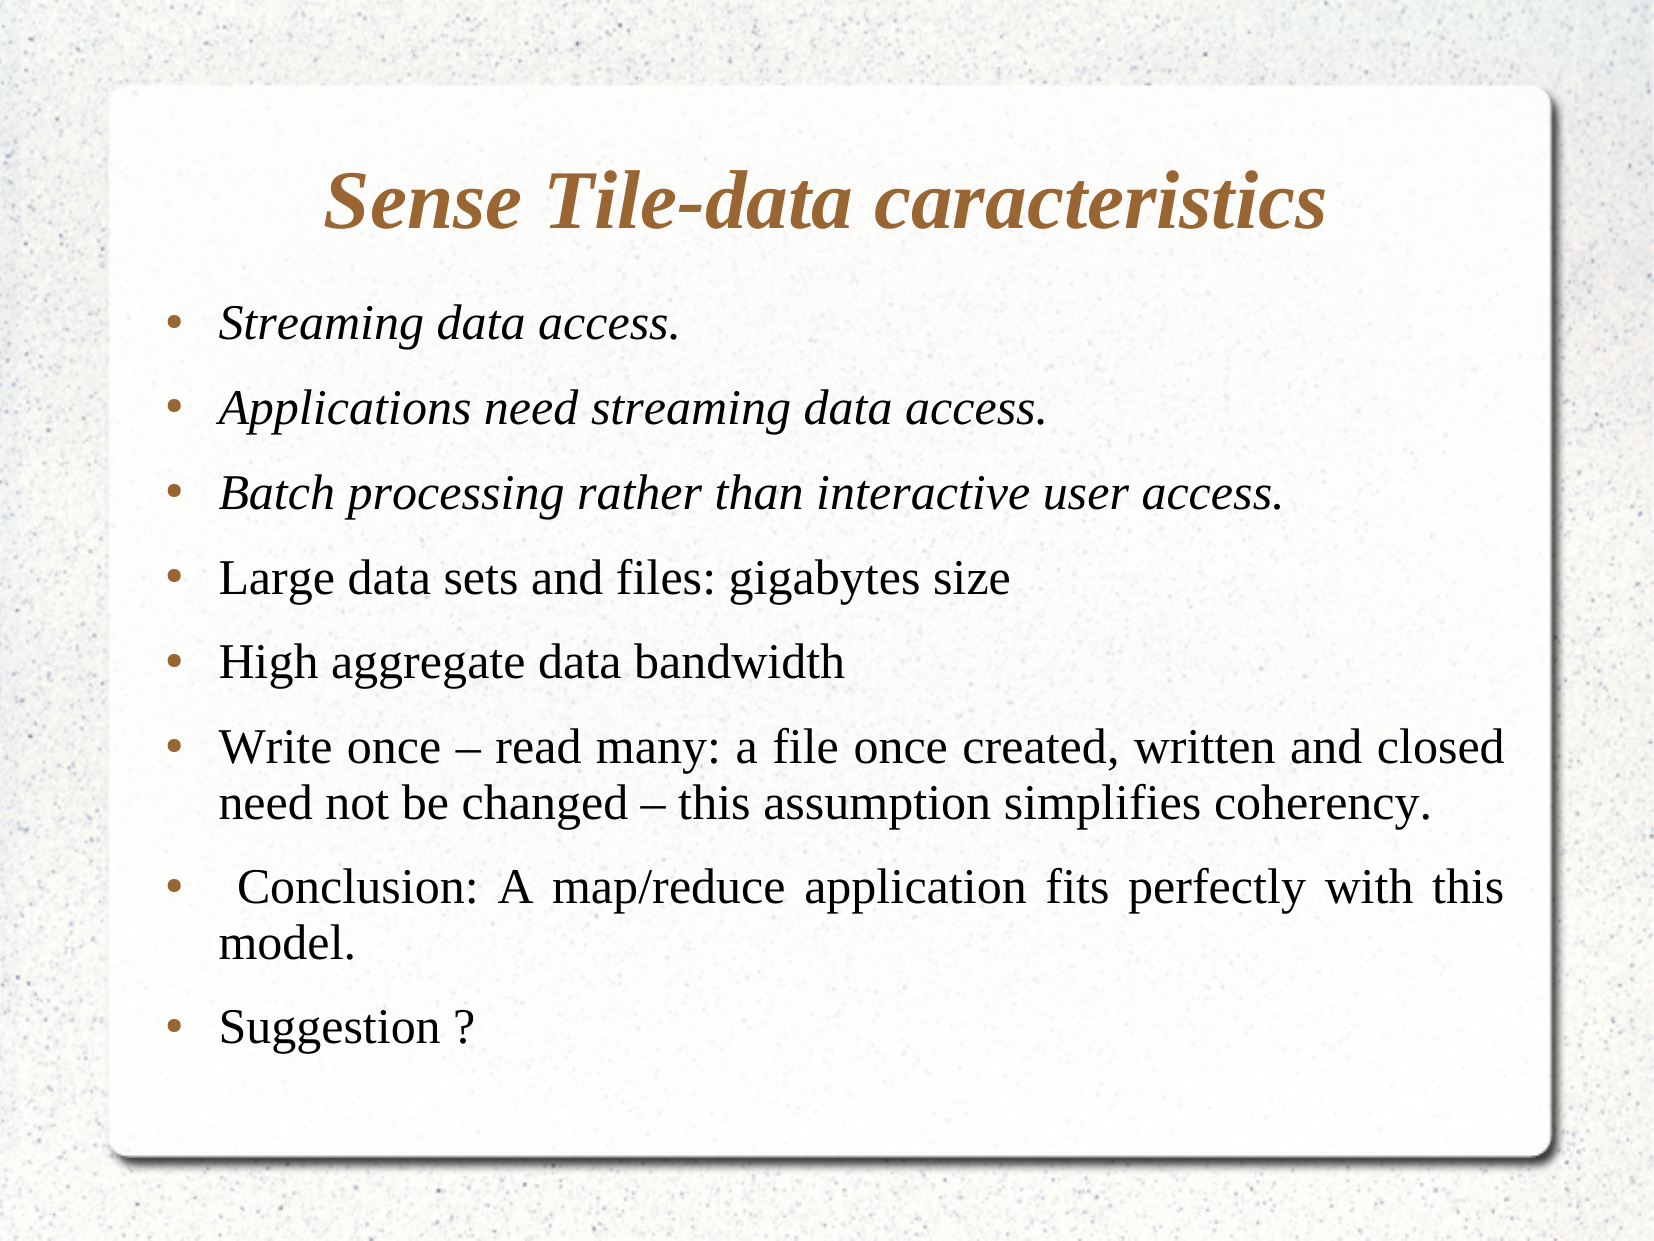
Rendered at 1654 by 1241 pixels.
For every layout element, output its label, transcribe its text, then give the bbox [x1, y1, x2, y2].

title Sense Tile-data caracteristics [118, 96, 1536, 304]
list Streaming data access. Applications need streaming data access. Batch processing rather than interactive user access. Large data sets and files: gigabytes size High aggregate data bandwidth Write once – read many: a file once created, written and closed need not be changed – this assumption simplifies coherency. Conclusion: A map/reduce application fits perfectly with this model. Suggestion ? [147, 295, 1506, 1241]
picture [0, 0, 1654, 1241]
